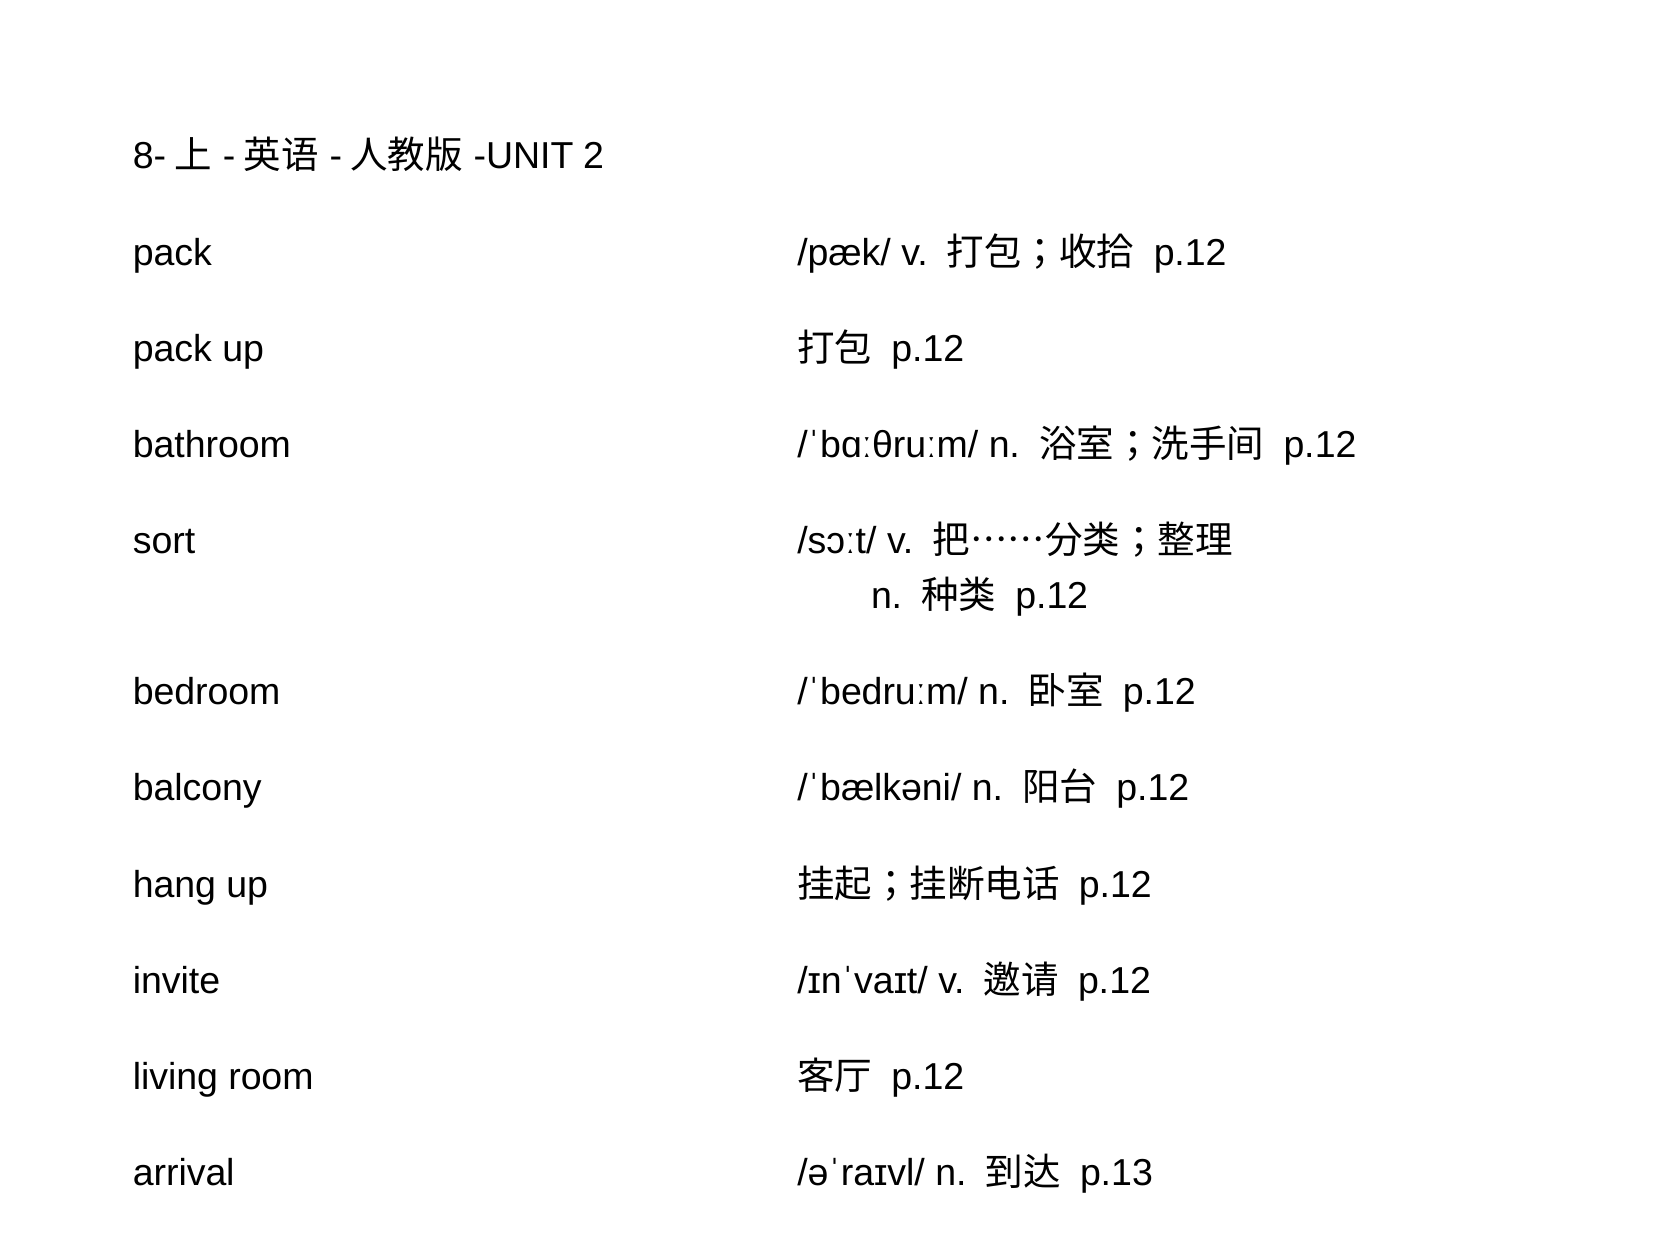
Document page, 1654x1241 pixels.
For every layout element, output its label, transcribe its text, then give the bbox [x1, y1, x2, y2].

text_box 8-上-英语-人教版-UNIT 2 pack /pæk/ v. 打包；收拾 p.12 pack up 打包 p.12 bathroom /ˈbɑːθruːm/ n. 浴室；洗手间 p.12 sort /sɔːt/ v. 把……分类；整理 n. 种类 p.12 bedroom /ˈbedruːm/ n. 卧室 p.12 balcony /ˈbælkəni/ n. 阳台 p.12 hang up 挂起；挂断电话 p.12 invite /ɪnˈvaɪt/ v. 邀请 p.12 living room 客厅 p.12 arrival /əˈraɪvl/ n. 到达 p.13 yet /jet/ adv. （用于否定句和疑问句）还 conj. 但是 p.13 [118, 118, 1506, 1185]
